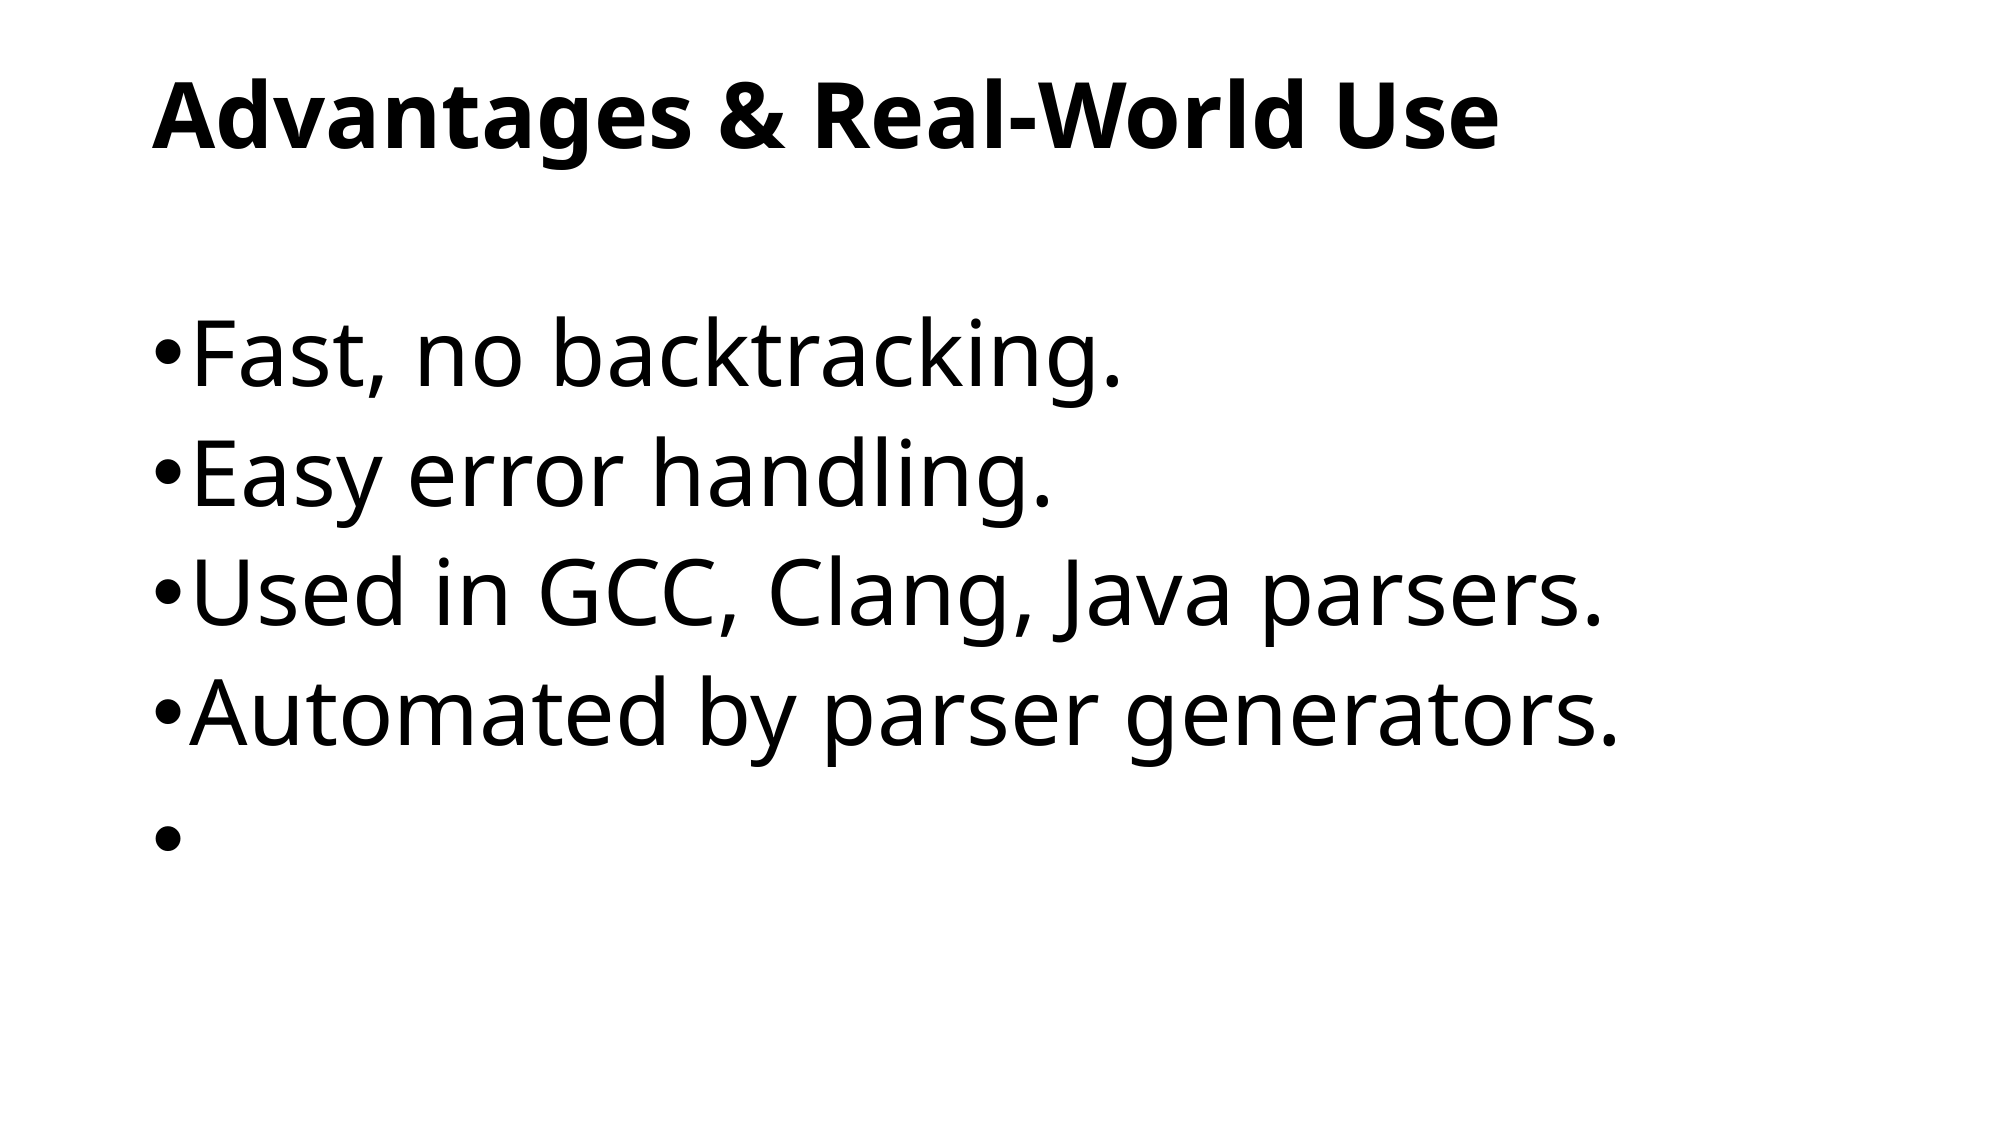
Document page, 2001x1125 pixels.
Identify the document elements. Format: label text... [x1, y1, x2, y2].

title Advantages & Real-World Use [137, 59, 1863, 278]
list Fast, no backtracking. Easy error handling. Used in GCC, Clang, Java parsers. Automated by parser generators. [137, 299, 1863, 1014]
